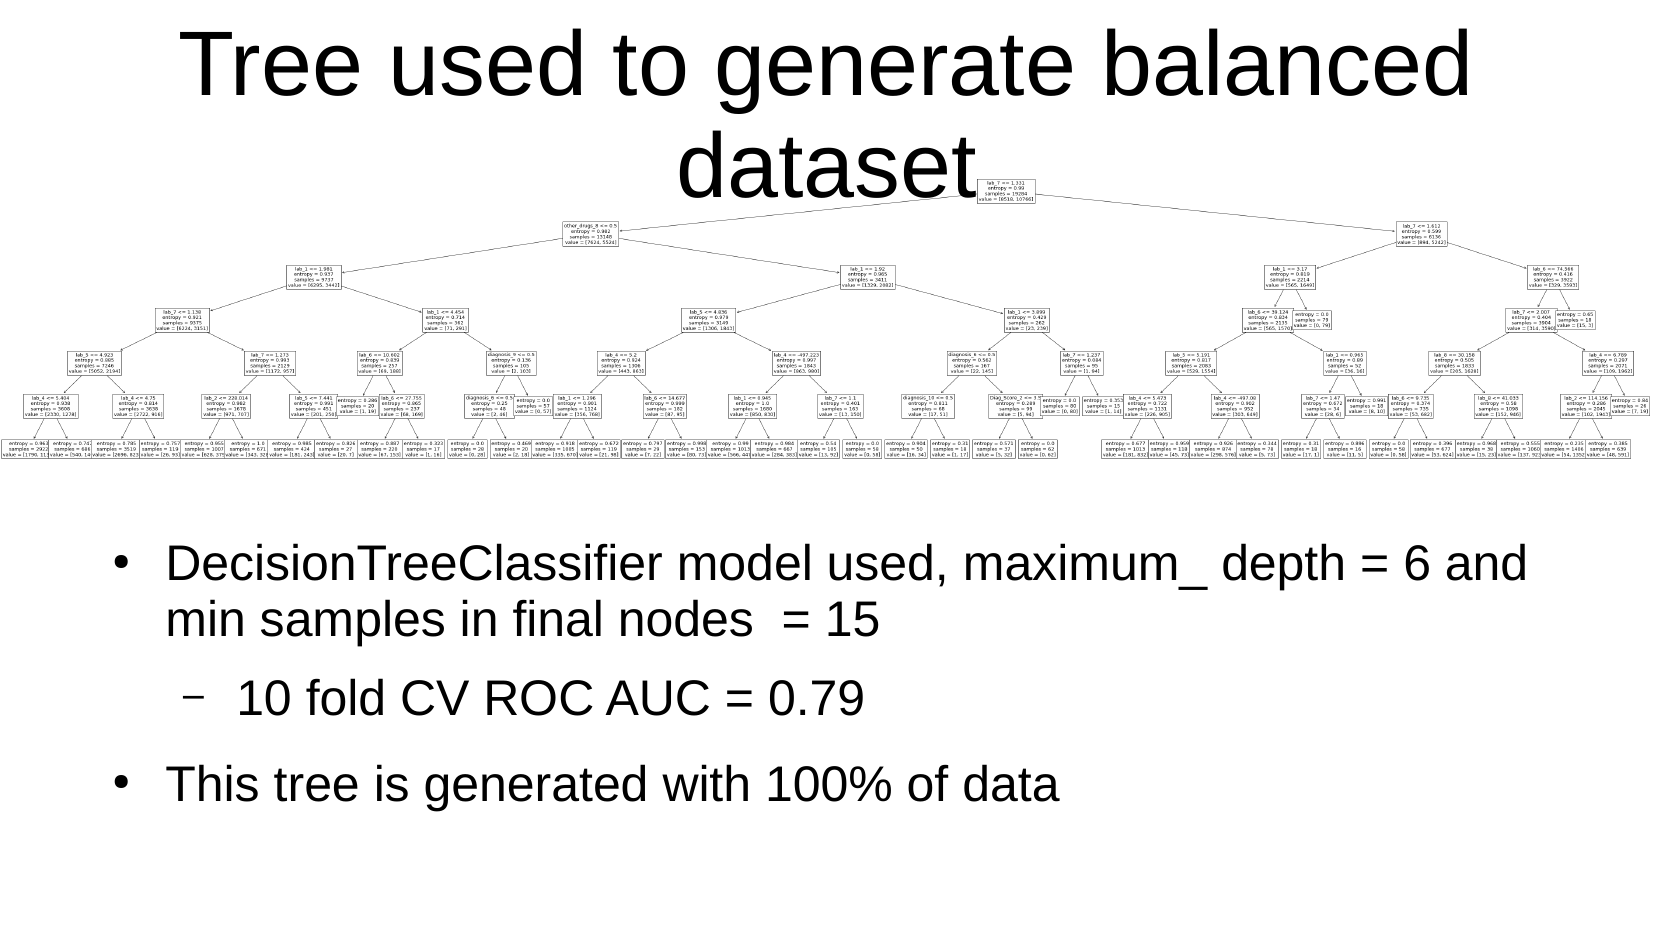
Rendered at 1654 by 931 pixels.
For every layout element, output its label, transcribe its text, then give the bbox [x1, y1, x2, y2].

list DecisionTreeClassifier model used, maximum_ depth = 6 and min samples in final nodes = 15 10 fold CV ROC AUC = 0.79 This tree is generated with 100% of data [94, 535, 1583, 931]
picture [0, 167, 1654, 473]
title Tree used to generate balanced dataset [82, 12, 1571, 167]
